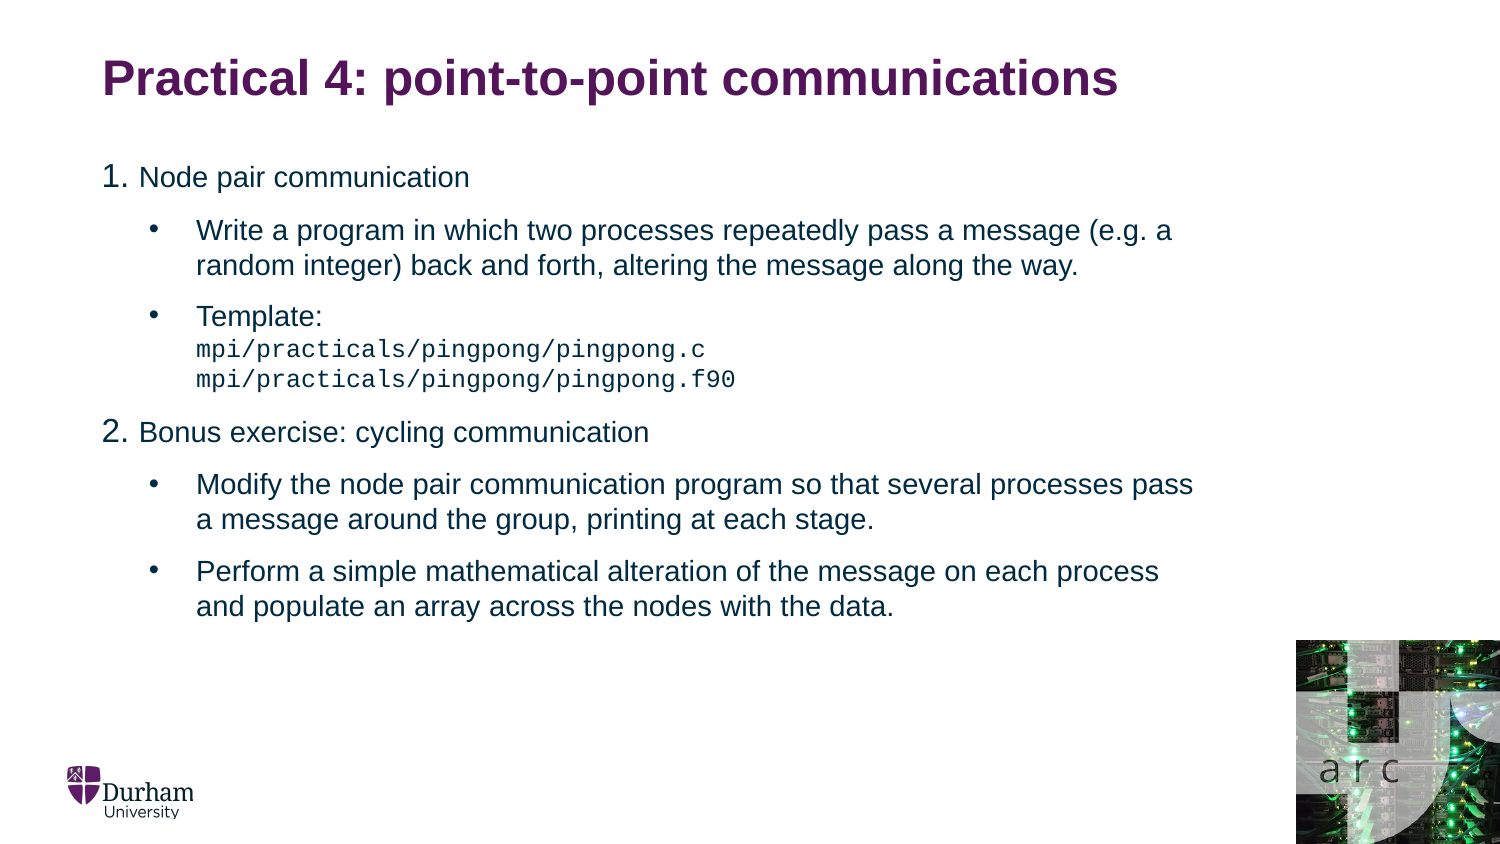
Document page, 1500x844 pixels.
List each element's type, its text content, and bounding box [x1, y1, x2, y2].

list 1. Node pair communication Write a program in which two processes repeatedly pass a message (e.g. a random integer) back and forth, altering the message along the way. Template: mpi/practicals/pingpong/pingpong.c mpi/practicals/pingpong/pingpong.f90 2. Bonus exercise: cycling communication Modify the node pair communication program so that several processes pass a message around the group, printing at each stage. Perform a simple mathematical alteration of the message on each process and populate an array across the nodes with the data. [101, 154, 1215, 740]
title Practical 4: point-to-point communications [101, 45, 1399, 119]
picture [67, 766, 193, 819]
picture [1296, 640, 1500, 844]
